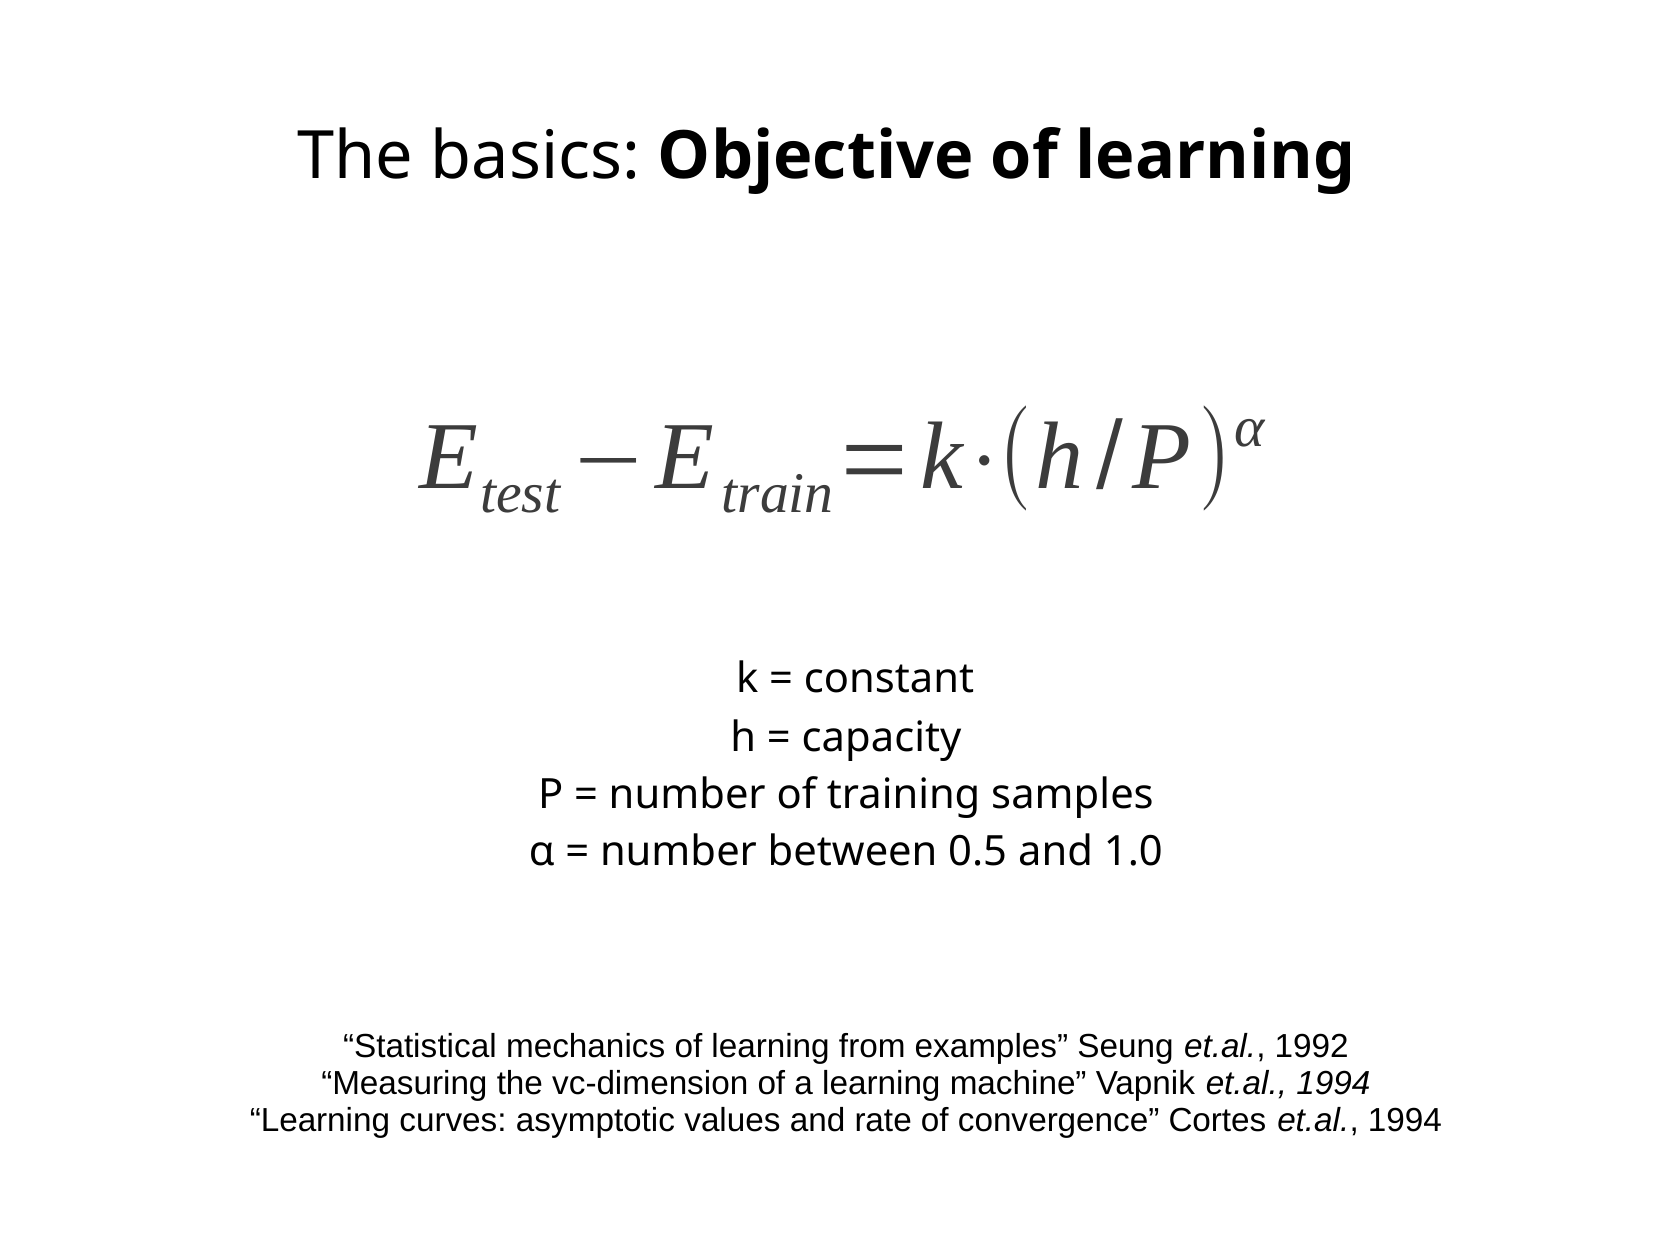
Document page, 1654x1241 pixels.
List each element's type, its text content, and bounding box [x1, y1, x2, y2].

title The basics: Objective of learning [82, 49, 1571, 257]
chart [389, 392, 1290, 526]
subtitle k = constant h = capacity P = number of training samples α = number between 0.5 and 1.0 “Statistical mechanics of learning from examples” Seung et.al., 1992 “Measuring the vc-dimension of a learning machine” Vapnik et.al., 1994 “Learning curves: asymptotic values and rate of convergence” Cortes et.al., 1994 [101, 570, 1591, 1201]
